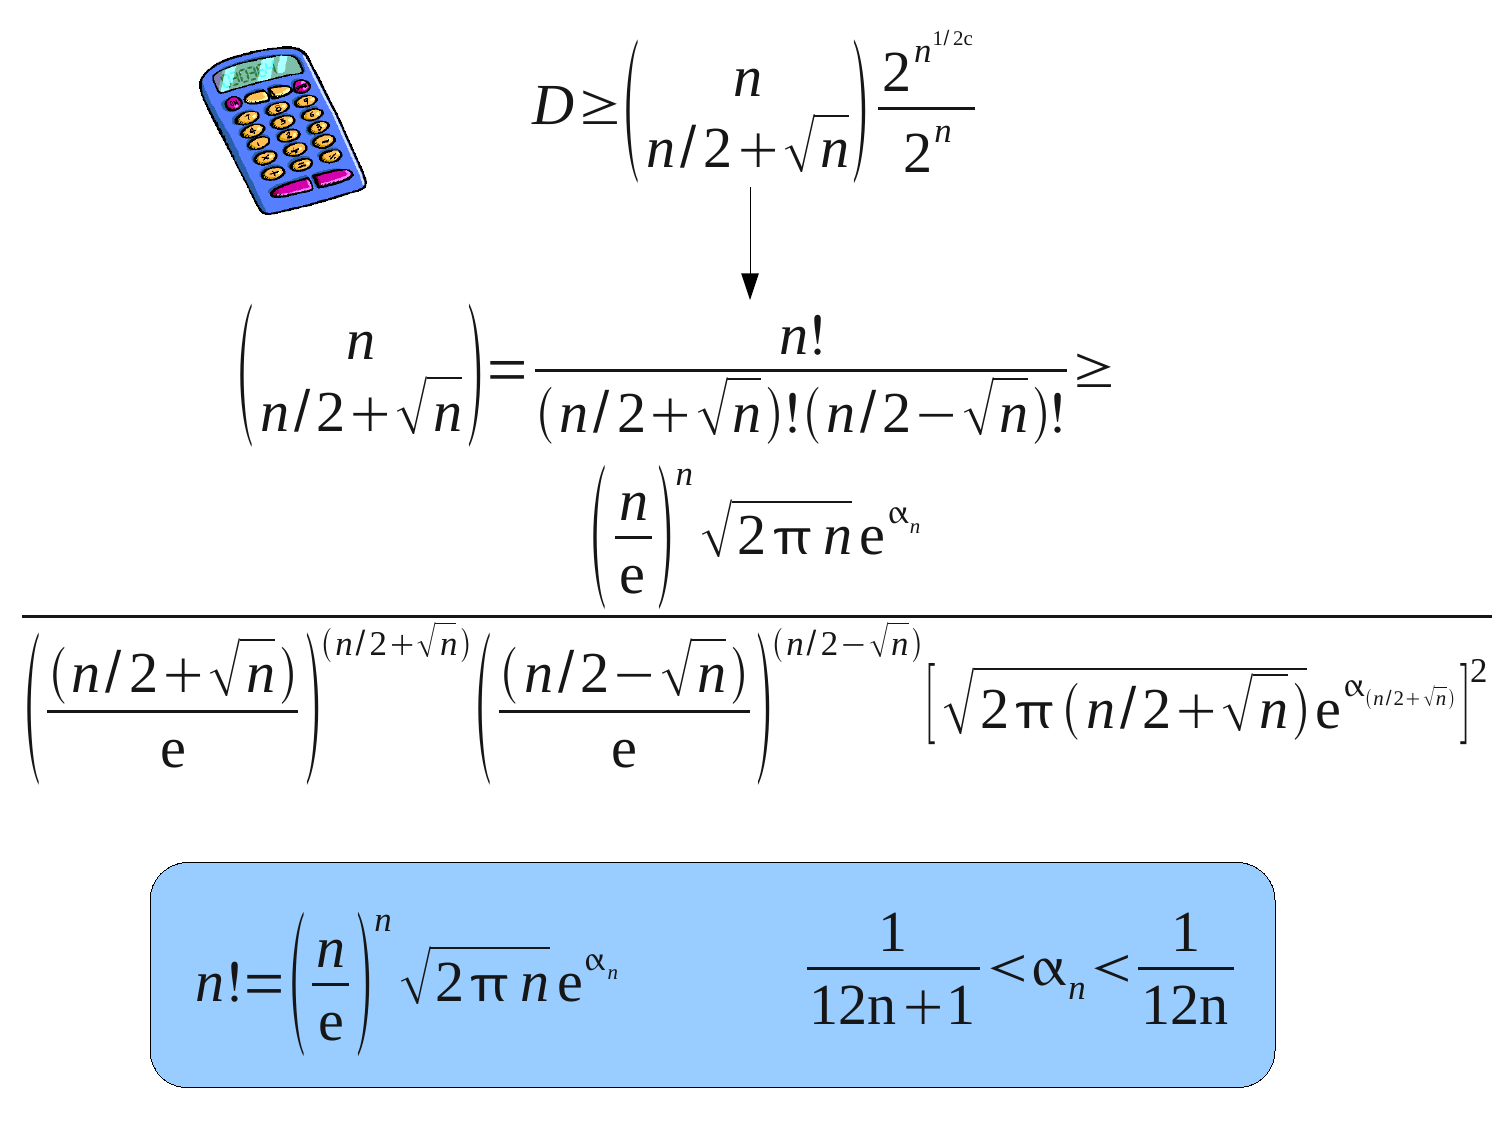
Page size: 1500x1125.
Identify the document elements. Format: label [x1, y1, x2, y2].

chart [230, 300, 1126, 451]
chart [187, 900, 624, 1060]
picture [187, 37, 376, 225]
chart [12, 453, 1500, 788]
chart [521, 26, 985, 188]
text_box [150, 862, 1276, 1088]
chart [797, 900, 1243, 1038]
